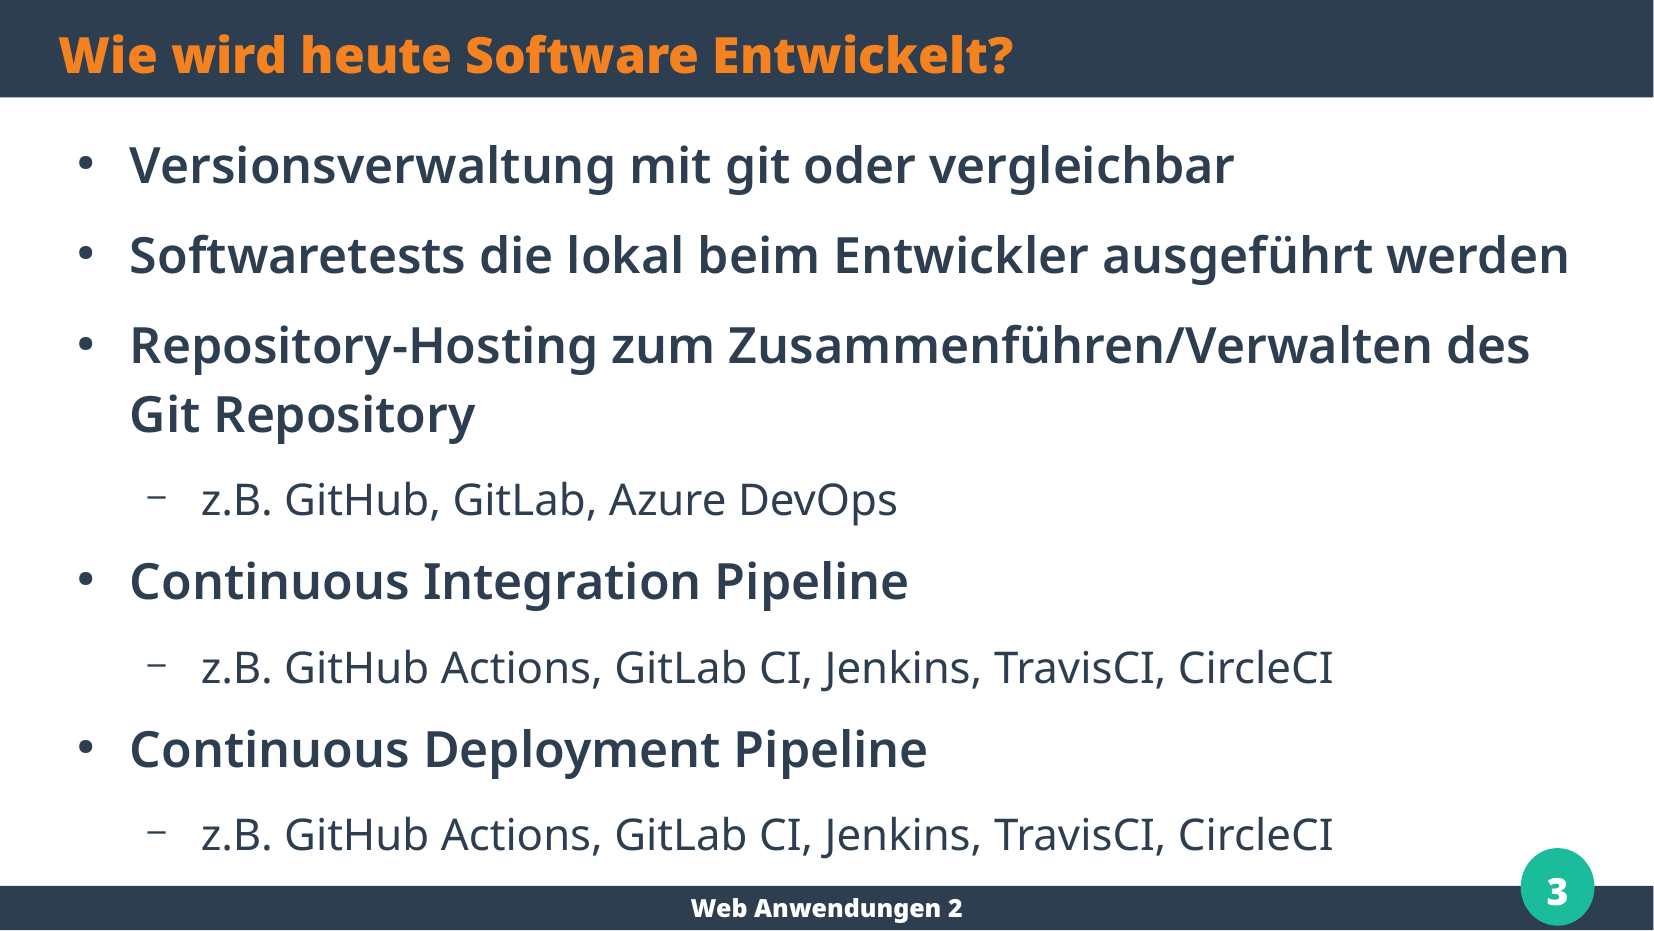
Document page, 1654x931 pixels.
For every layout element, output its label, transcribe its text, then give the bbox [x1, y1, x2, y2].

title Wie wird heute Software Entwickelt? [59, 8, 1595, 89]
list Versionsverwaltung mit git oder vergleichbar Softwaretests die lokal beim Entwickler ausgeführt werden Repository-Hosting zum Zusammenführen/Verwalten des Git Repository z.B. GitHub, GitLab, Azure DevOps Continuous Integration Pipeline z.B. GitHub Actions, GitLab CI, Jenkins, TravisCI, CircleCI Continuous Deployment Pipeline z.B. GitHub Actions, GitLab CI, Jenkins, TravisCI, CircleCI [59, 129, 1595, 864]
